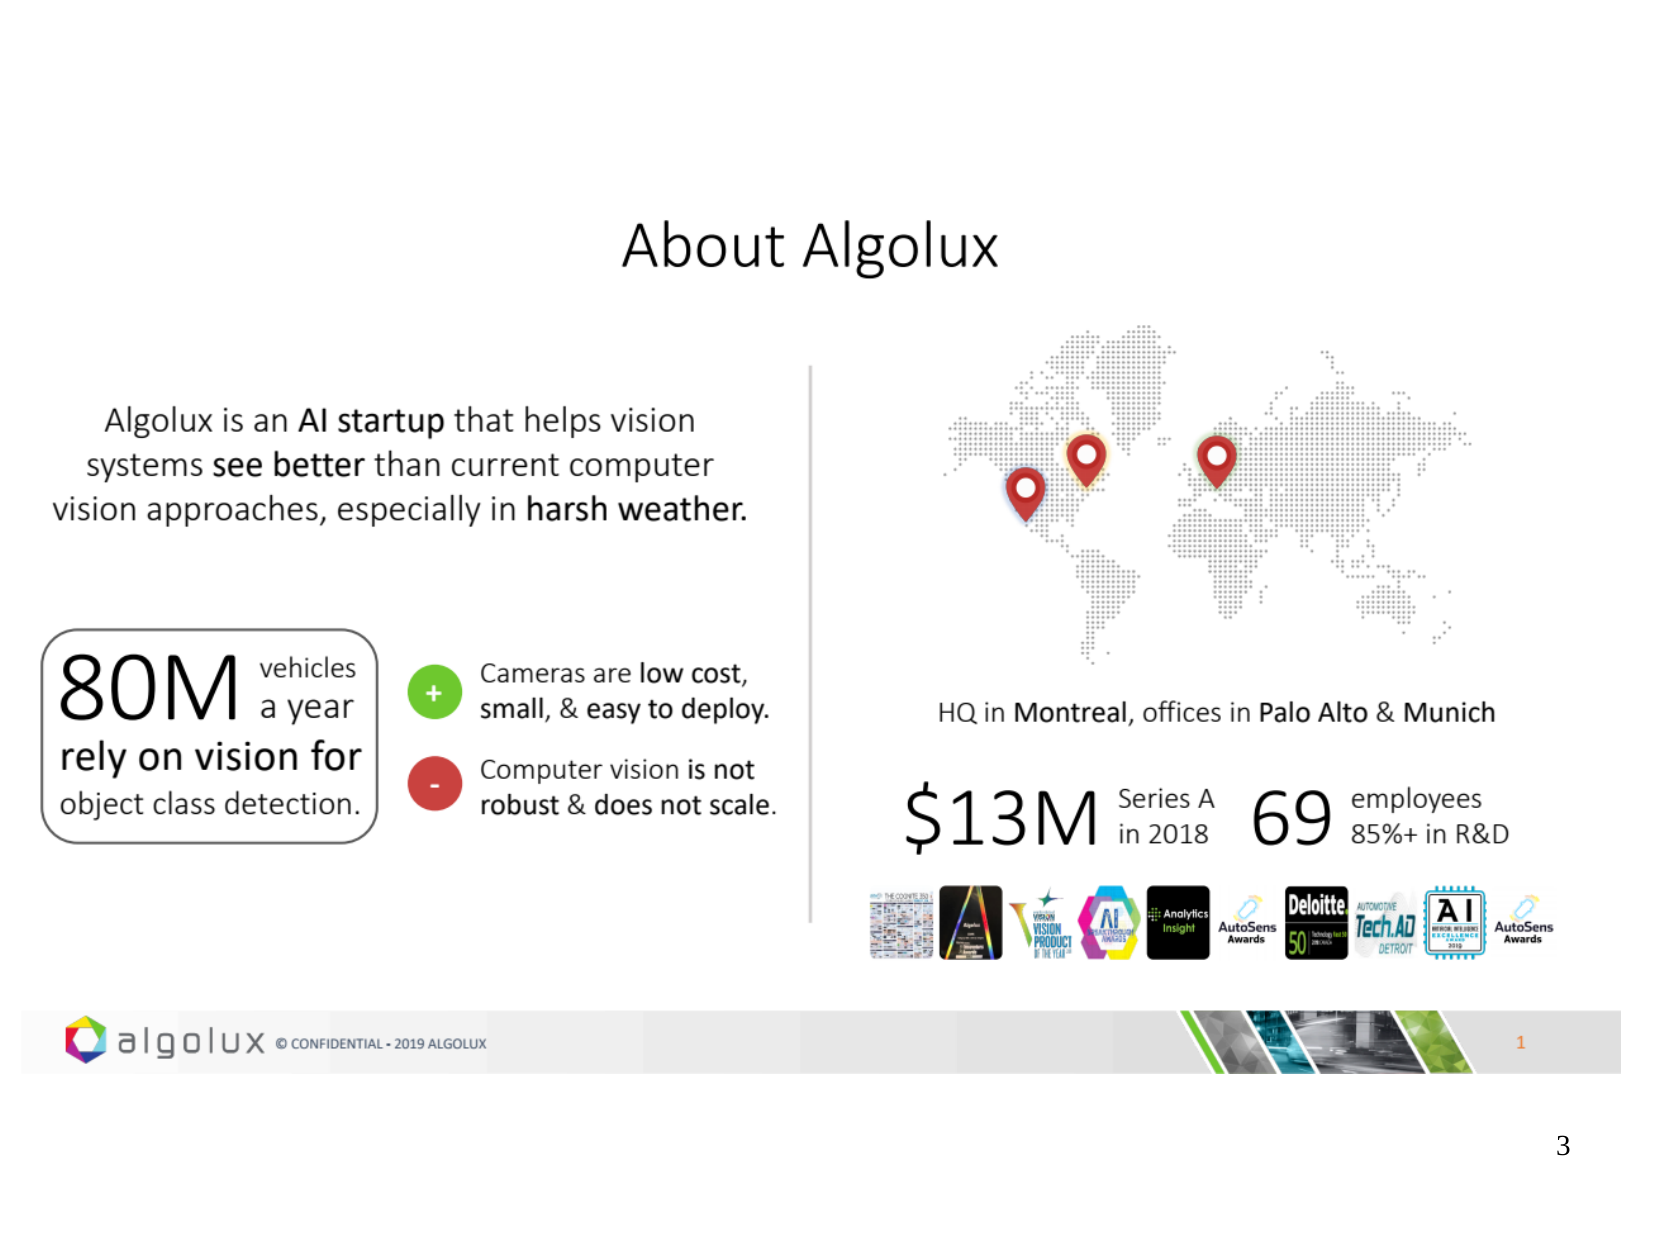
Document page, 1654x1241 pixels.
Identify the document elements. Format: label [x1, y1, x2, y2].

picture [0, 162, 1621, 1074]
